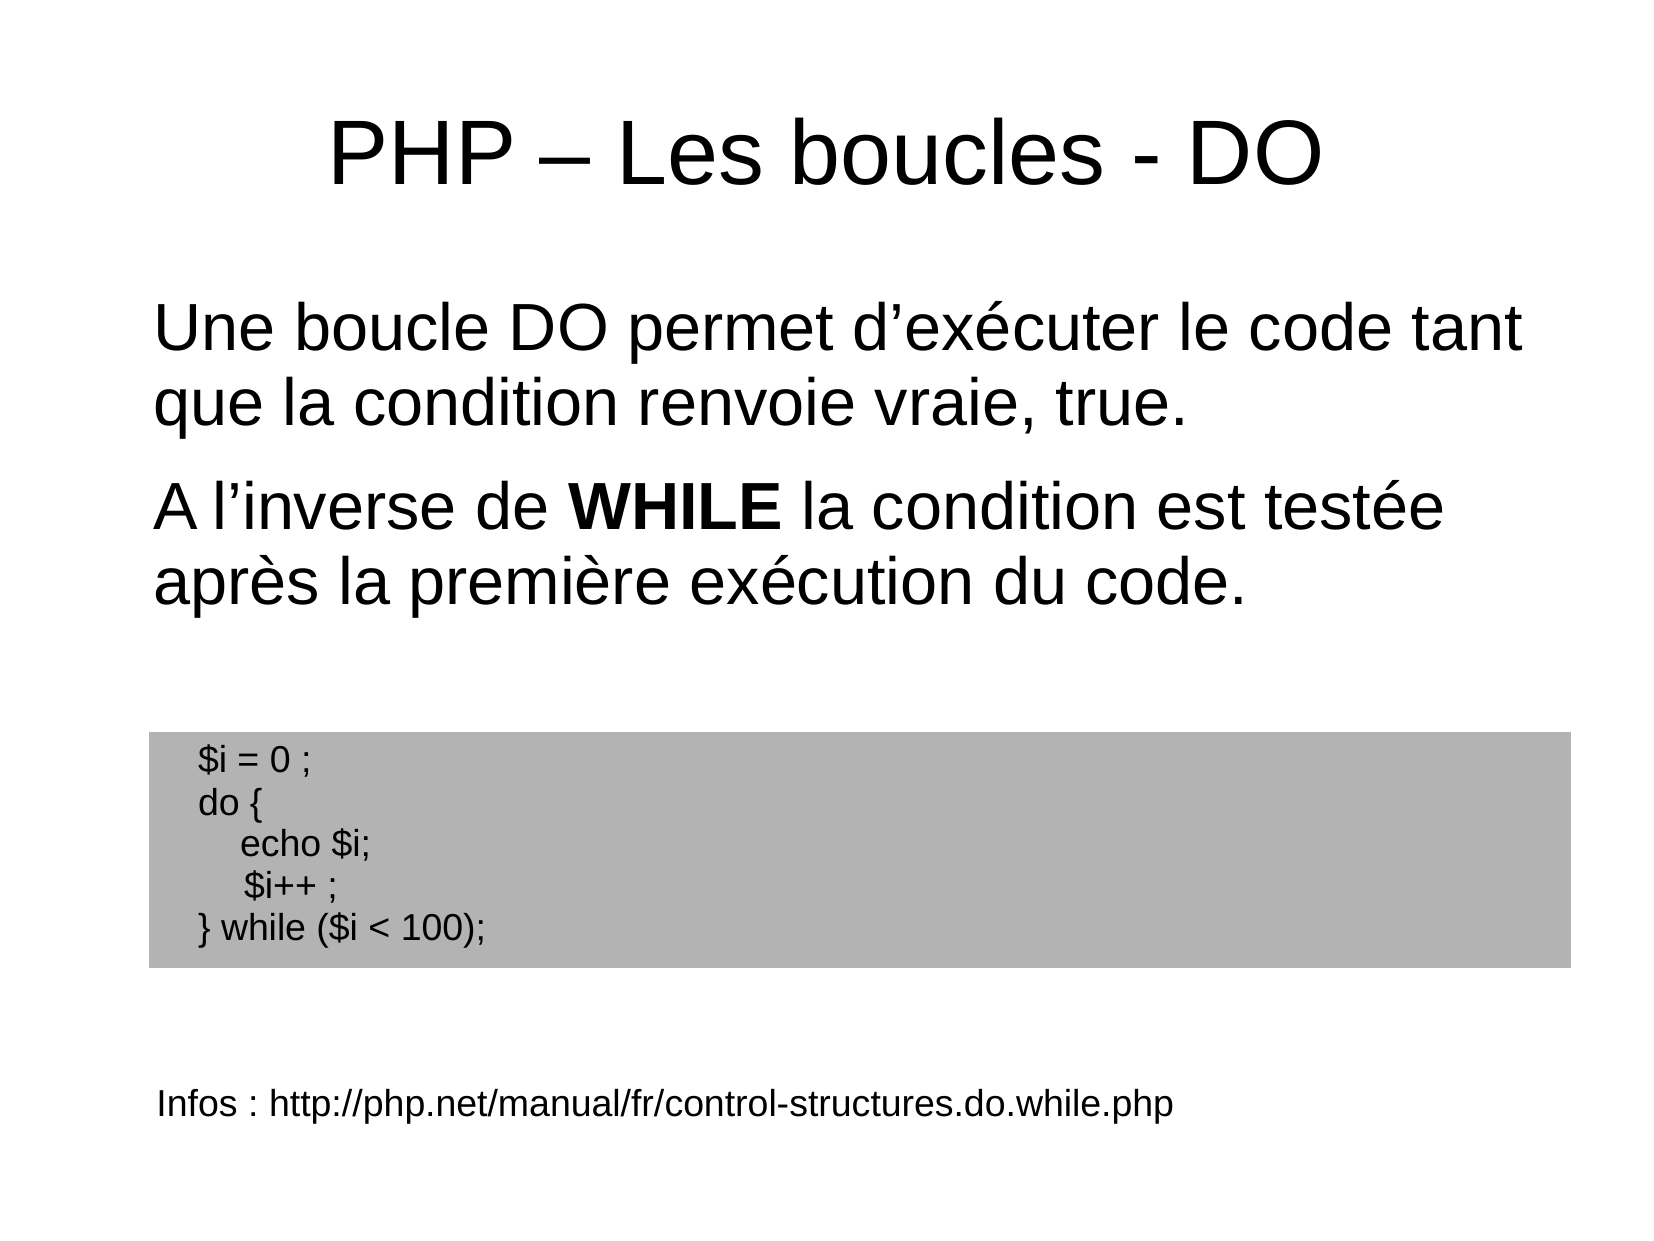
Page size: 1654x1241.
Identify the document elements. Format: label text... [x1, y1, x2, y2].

title PHP – Les boucles - DO [82, 49, 1571, 257]
list Une boucle DO permet d’exécuter le code tant que la condition renvoie vraie, true. A l’inverse de WHILE la condition est testée après la première exécution du code. [82, 290, 1571, 1010]
text_box Infos : http://php.net/manual/fr/control-structures.do.while.php [141, 1074, 1571, 1132]
table_header $i = 0 ; do { echo $i; $i++ ; } while ($i < 100); [149, 732, 1571, 968]
